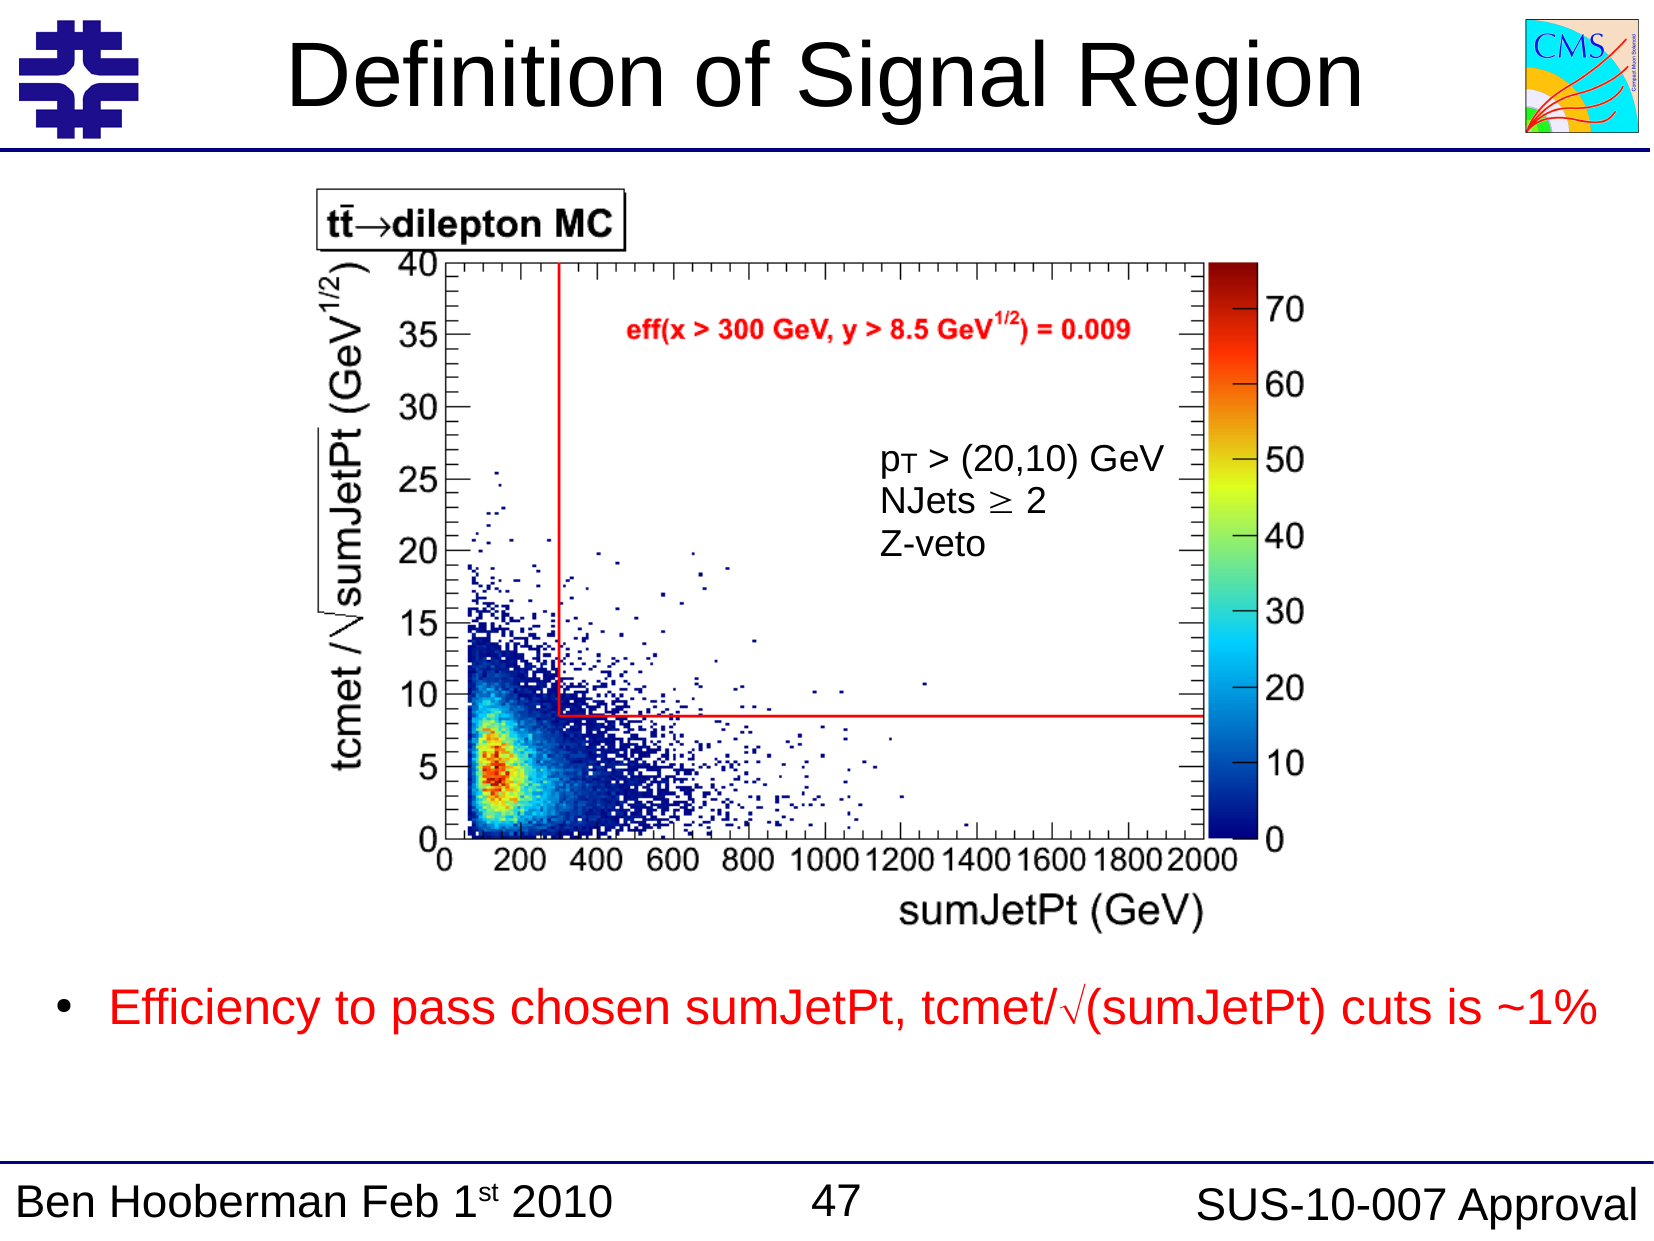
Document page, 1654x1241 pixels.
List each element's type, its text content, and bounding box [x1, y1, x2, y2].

picture [307, 186, 1375, 954]
title Definition of Signal Region [0, 7, 1654, 143]
text_box pT > (20,10) GeV NJets  2 Z-veto [865, 430, 1343, 641]
list Efficiency to pass chosen sumJetPt, tcmet/(sumJetPt) cuts is ~1% [37, 978, 1613, 1087]
